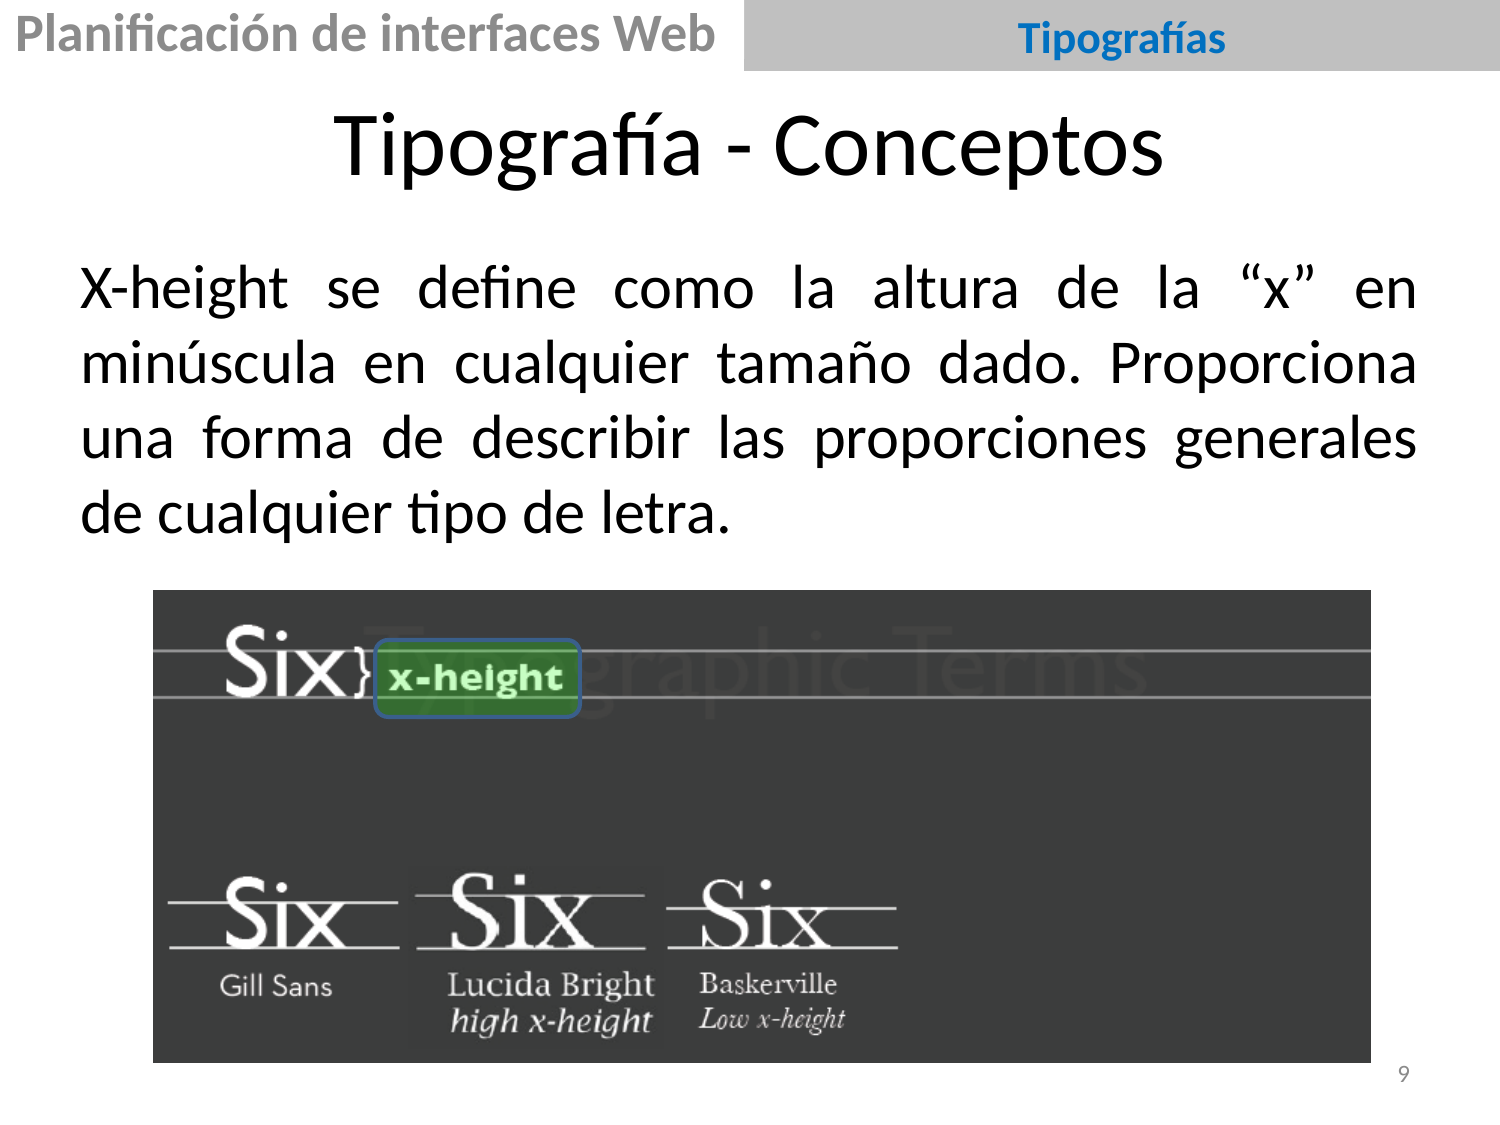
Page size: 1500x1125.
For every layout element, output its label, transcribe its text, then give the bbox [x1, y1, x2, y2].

list X-height se define como la altura de la “x” en minúscula en cualquier tamaño dado. Proporciona una forma de describir las proporciones generales de cualquier tipo de letra. [64, 238, 1436, 556]
slide_number <número> [1074, 1042, 1425, 1103]
title Tipografía - Conceptos [75, 60, 1425, 233]
picture [153, 590, 1371, 1063]
title Tipografías [744, 0, 1500, 71]
title Planificación de interfaces Web [0, 0, 745, 60]
text_box [375, 639, 580, 717]
